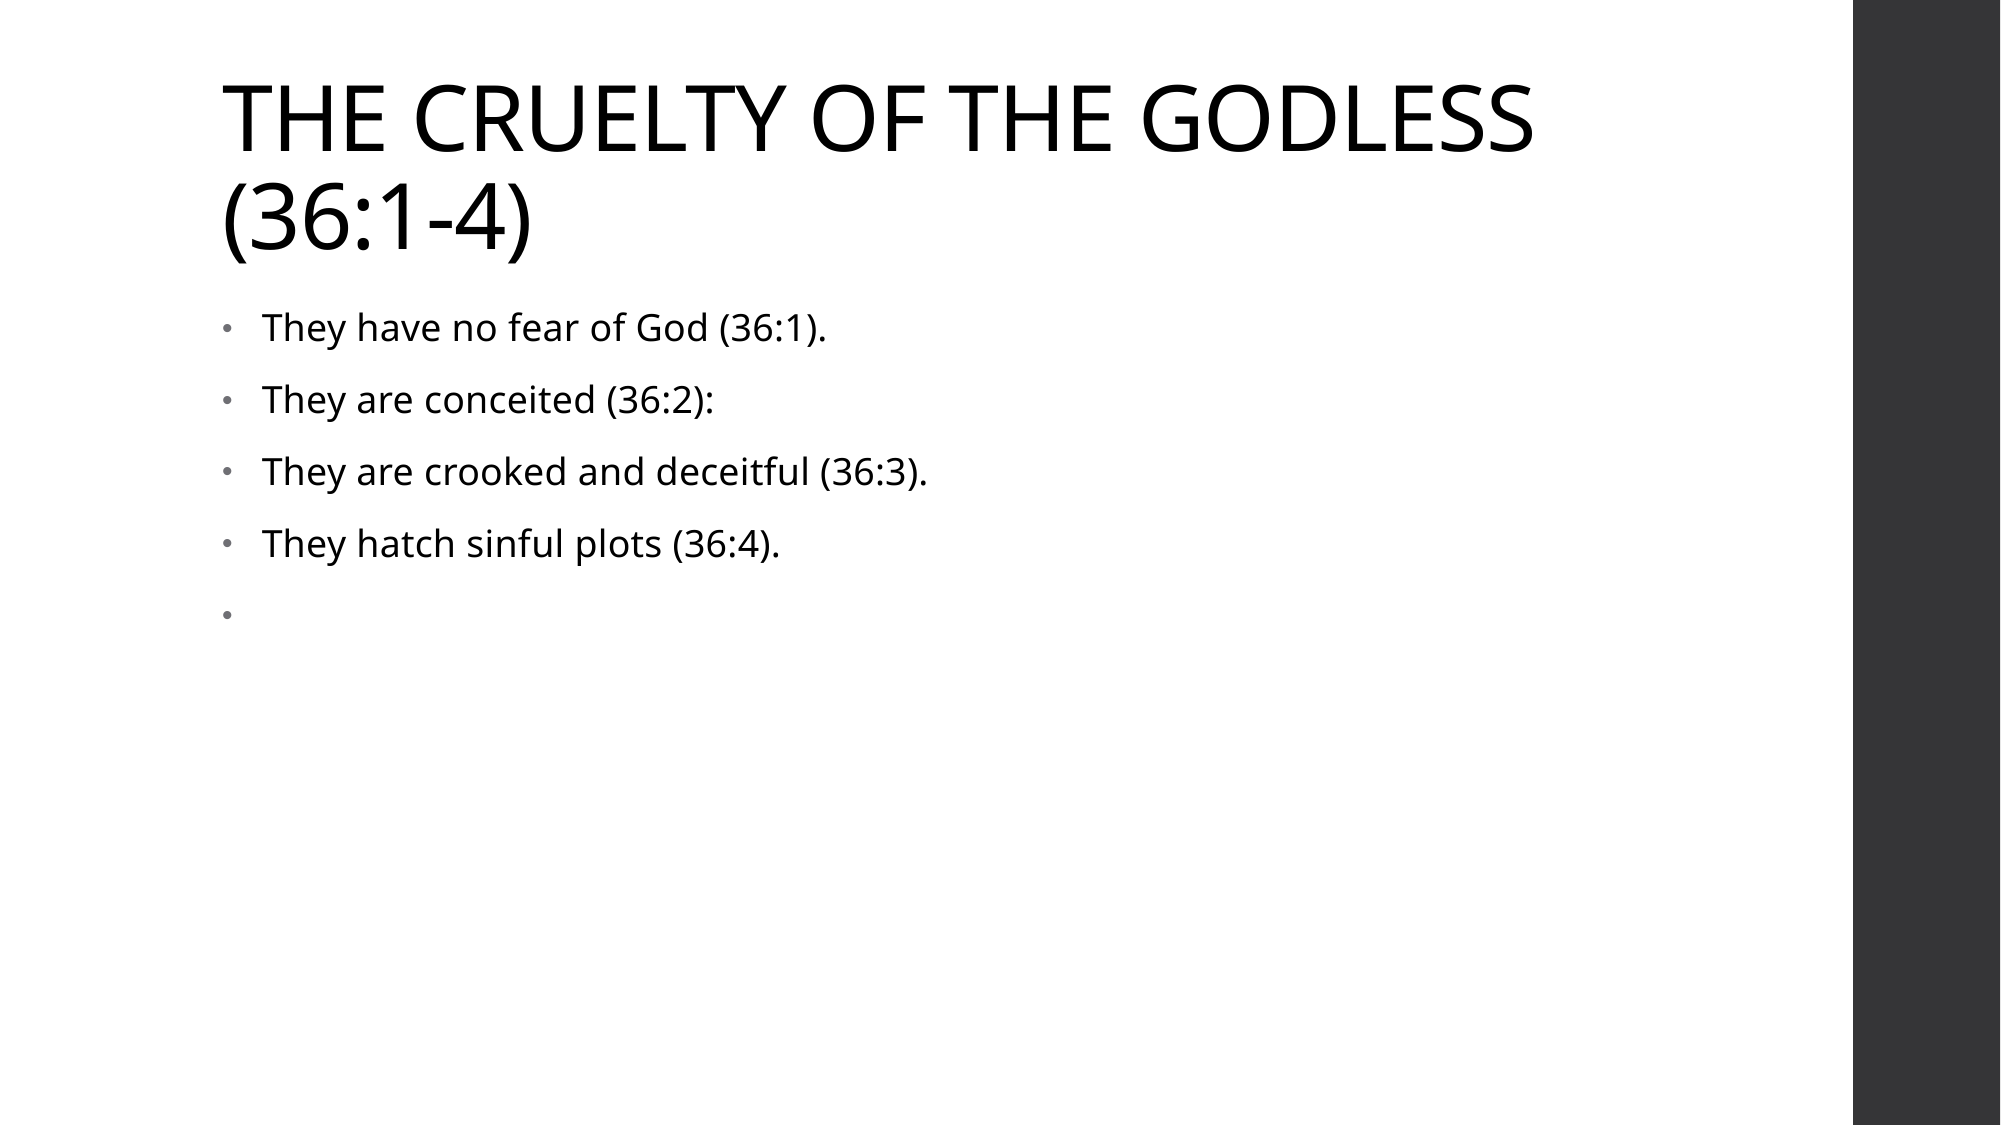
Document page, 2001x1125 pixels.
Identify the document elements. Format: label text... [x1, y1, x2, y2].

title THE CRUELTY OF THE GODLESS (36:1-4) [206, 60, 1797, 278]
list They have no fear of God (36:1). They are conceited (36:2): They are crooked and deceitful (36:3). They hatch sinful plots (36:4). [206, 299, 1617, 1014]
